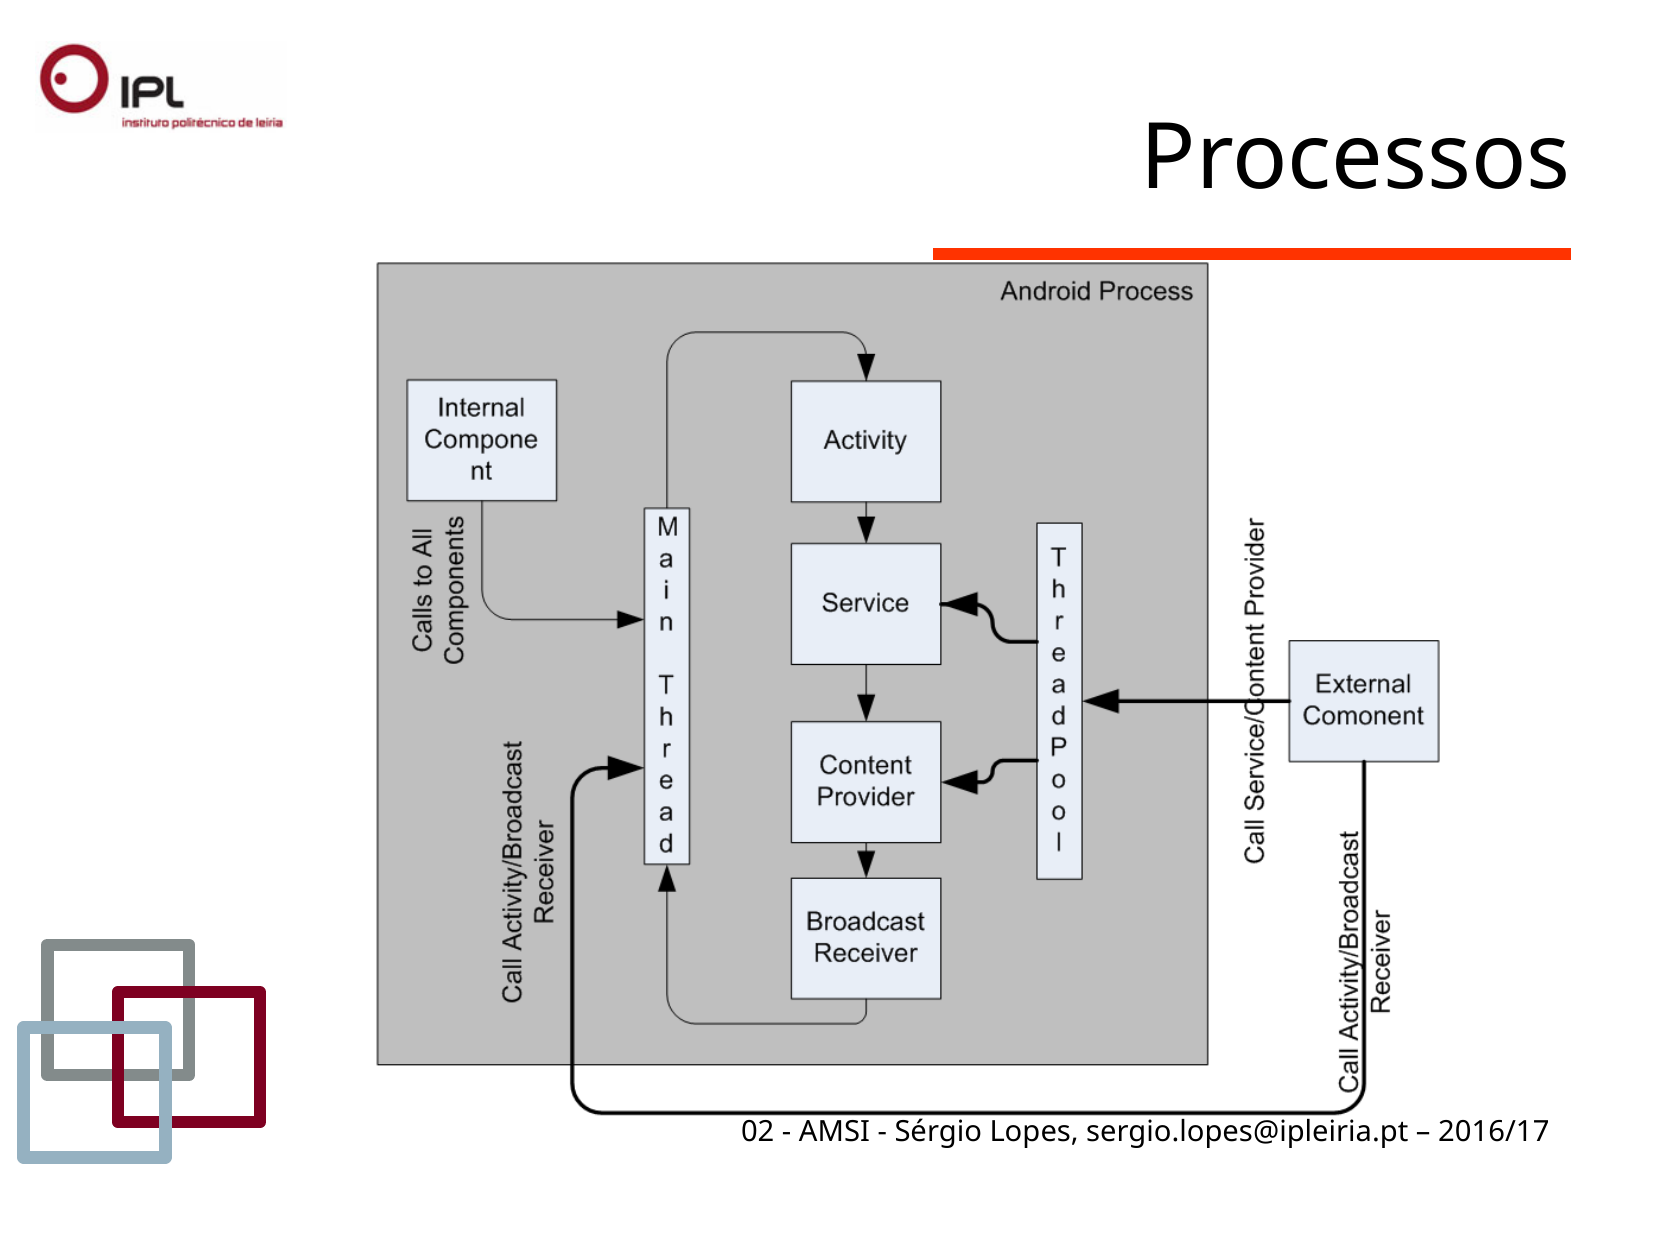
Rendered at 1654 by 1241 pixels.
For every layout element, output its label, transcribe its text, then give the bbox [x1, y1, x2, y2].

text_box 02 - AMSI - Sérgio Lopes, sergio.lopes@ipleiria.pt – 2016/17 [242, 1103, 1565, 1158]
picture [366, 257, 1453, 1103]
title Processos [82, 49, 1571, 257]
picture [35, 41, 291, 133]
